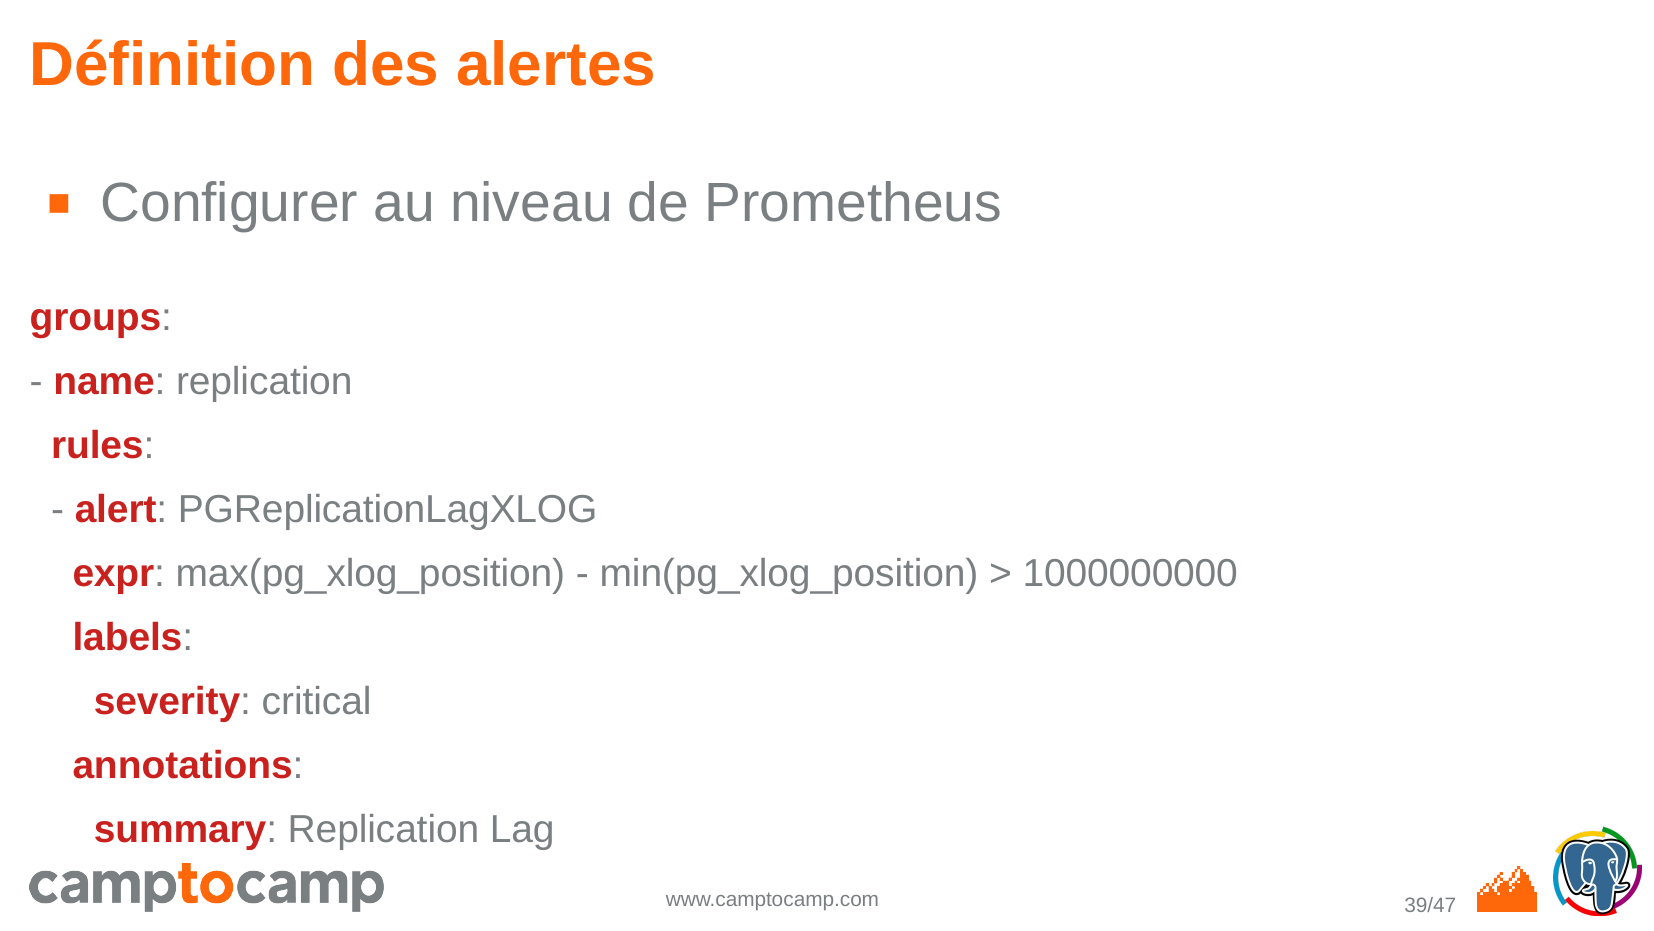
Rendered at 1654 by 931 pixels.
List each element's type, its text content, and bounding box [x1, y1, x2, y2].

list groups: - name: replication rules: - alert: PGReplicationLagXLOG expr: max(pg_xlog_position) - min(pg_xlog_position) > 1000000000 labels: severity: critical annotations: summary: Replication Lag [29, 295, 1595, 857]
picture [29, 863, 384, 912]
title Définition des alertes [29, 29, 1625, 156]
picture [1553, 857, 1557, 868]
picture [1477, 866, 1537, 912]
picture [1553, 826, 1642, 916]
list Configurer au niveau de Prometheus [29, 171, 1625, 827]
